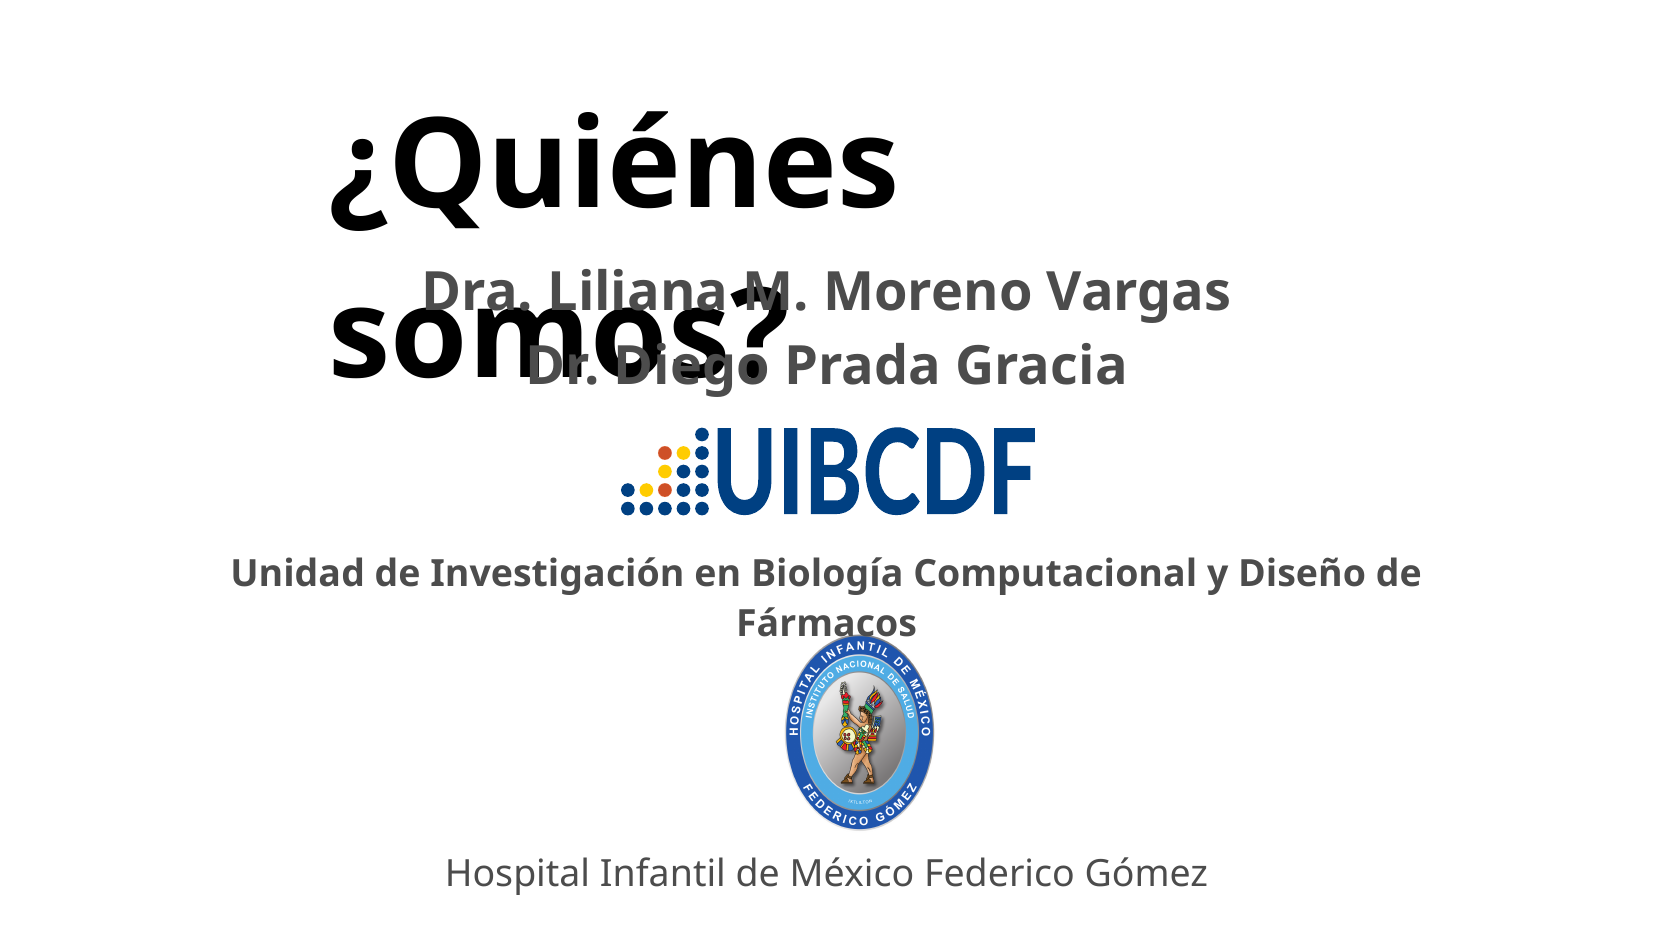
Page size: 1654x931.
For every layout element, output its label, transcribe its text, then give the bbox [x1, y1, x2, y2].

picture [781, 629, 939, 835]
text_box Unidad de Investigación en Biología Computacional y Diseño de Fármacos [208, 538, 1446, 591]
text_box Hospital Infantil de México Federico Gómez [208, 839, 1446, 900]
picture [618, 425, 1035, 518]
text_box Dra. Liliana M. Moreno Vargas Dr. Diego Prada Gracia [208, 244, 1446, 369]
text_box ¿Quiénes somos? [313, 65, 1340, 206]
